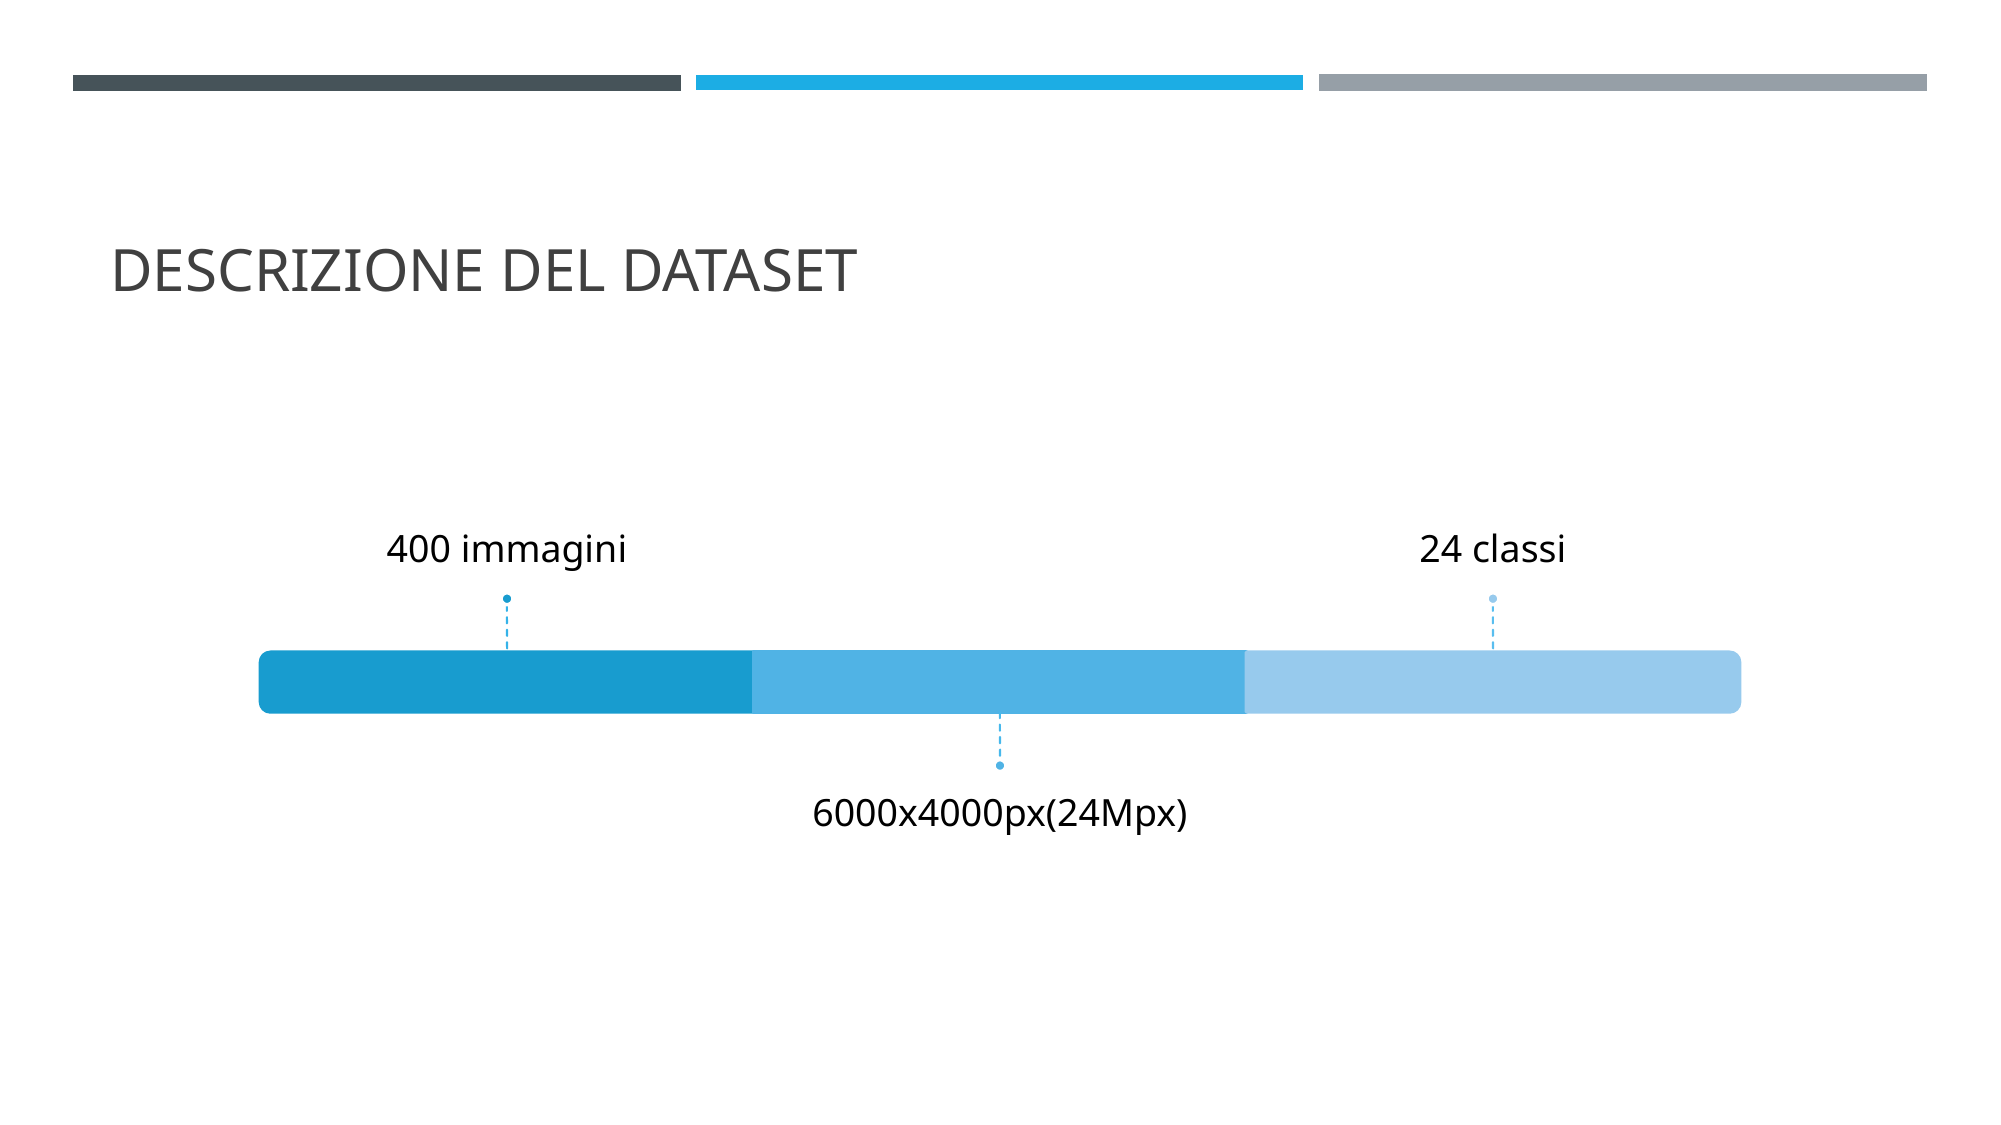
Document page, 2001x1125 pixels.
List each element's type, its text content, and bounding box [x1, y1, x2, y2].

text_box [260, 652, 1740, 712]
text_box 24 classi [1082, 384, 1904, 593]
title Descrizione del dataset [95, 115, 1905, 311]
text_box [501, 592, 514, 605]
text_box [994, 759, 1006, 772]
text_box 400 immagini [96, 384, 918, 593]
text_box [1487, 592, 1499, 605]
text_box 6000x4000px(24Mpx) [589, 771, 1411, 981]
